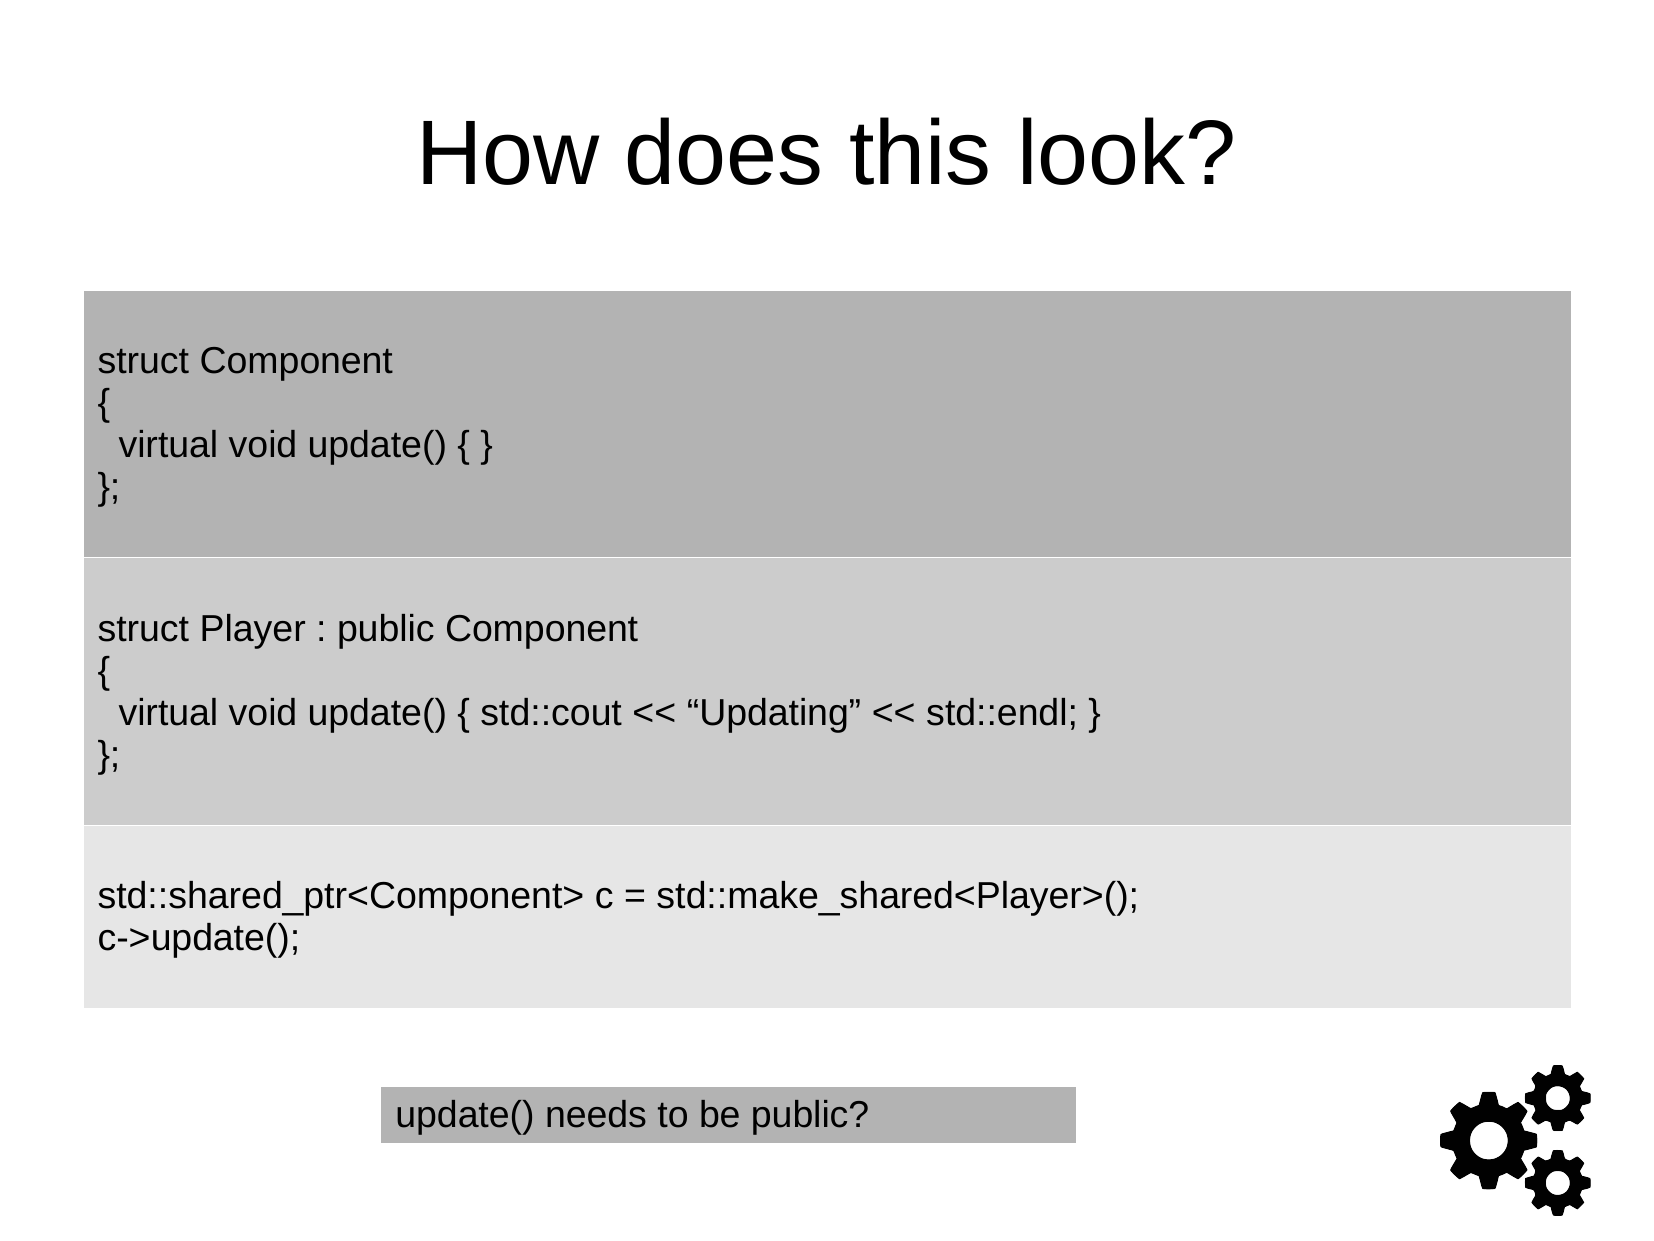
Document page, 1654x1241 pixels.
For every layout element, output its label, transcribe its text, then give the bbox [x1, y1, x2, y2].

title How does this look? [82, 49, 1571, 257]
table_cell struct Player : public Component { virtual void update() { std::cout << “Updating” << std::endl; } }; [84, 558, 1571, 825]
table_cell std::shared_ptr<Component> c = std::make_shared<Player>(); c->update(); [84, 826, 1571, 1008]
picture [1440, 1065, 1591, 1216]
table_header struct Component { virtual void update() { } }; [84, 291, 1571, 557]
table_header update() needs to be public? [381, 1087, 1076, 1143]
